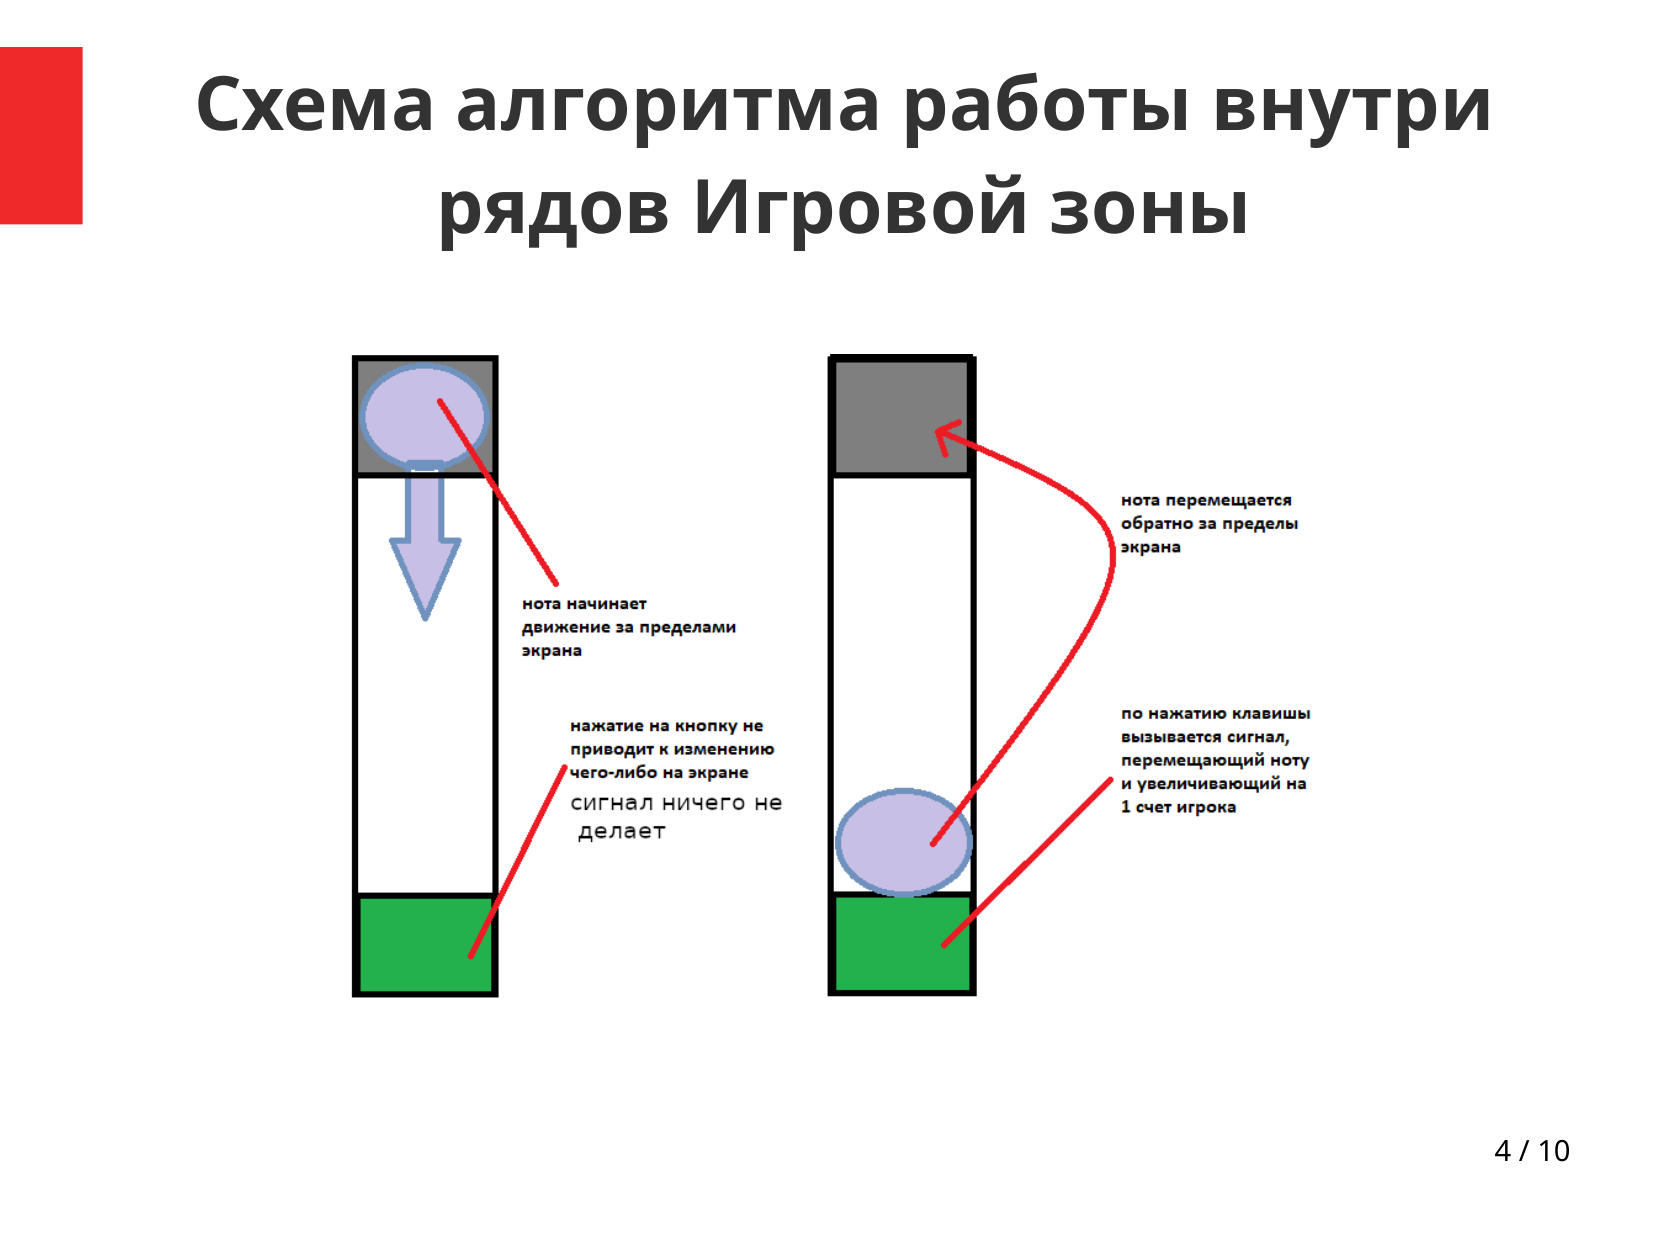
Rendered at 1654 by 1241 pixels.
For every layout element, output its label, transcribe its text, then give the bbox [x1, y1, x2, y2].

title Схема алгоритма работы внутри рядов Игровой зоны [118, 49, 1571, 257]
picture [304, 354, 1349, 1074]
